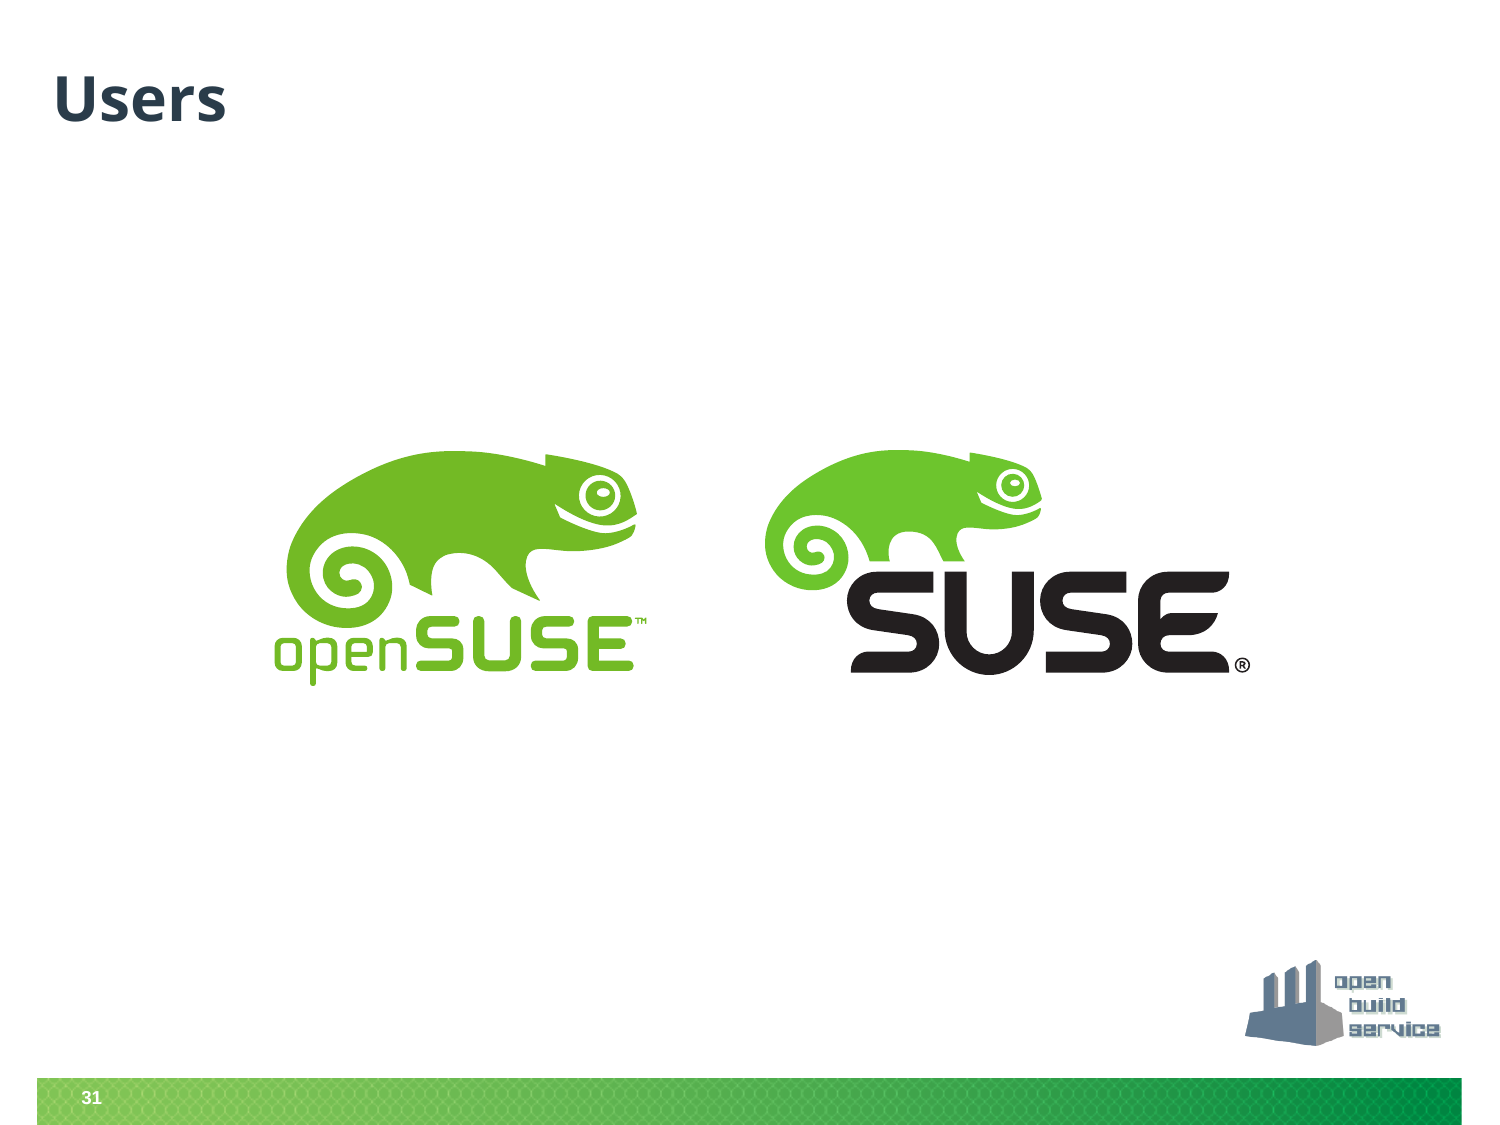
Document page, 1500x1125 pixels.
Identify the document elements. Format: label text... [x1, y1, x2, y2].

picture [1245, 960, 1441, 1046]
title Users [37, 51, 1388, 209]
picture [37, 1078, 1462, 1125]
picture [165, 337, 1251, 788]
